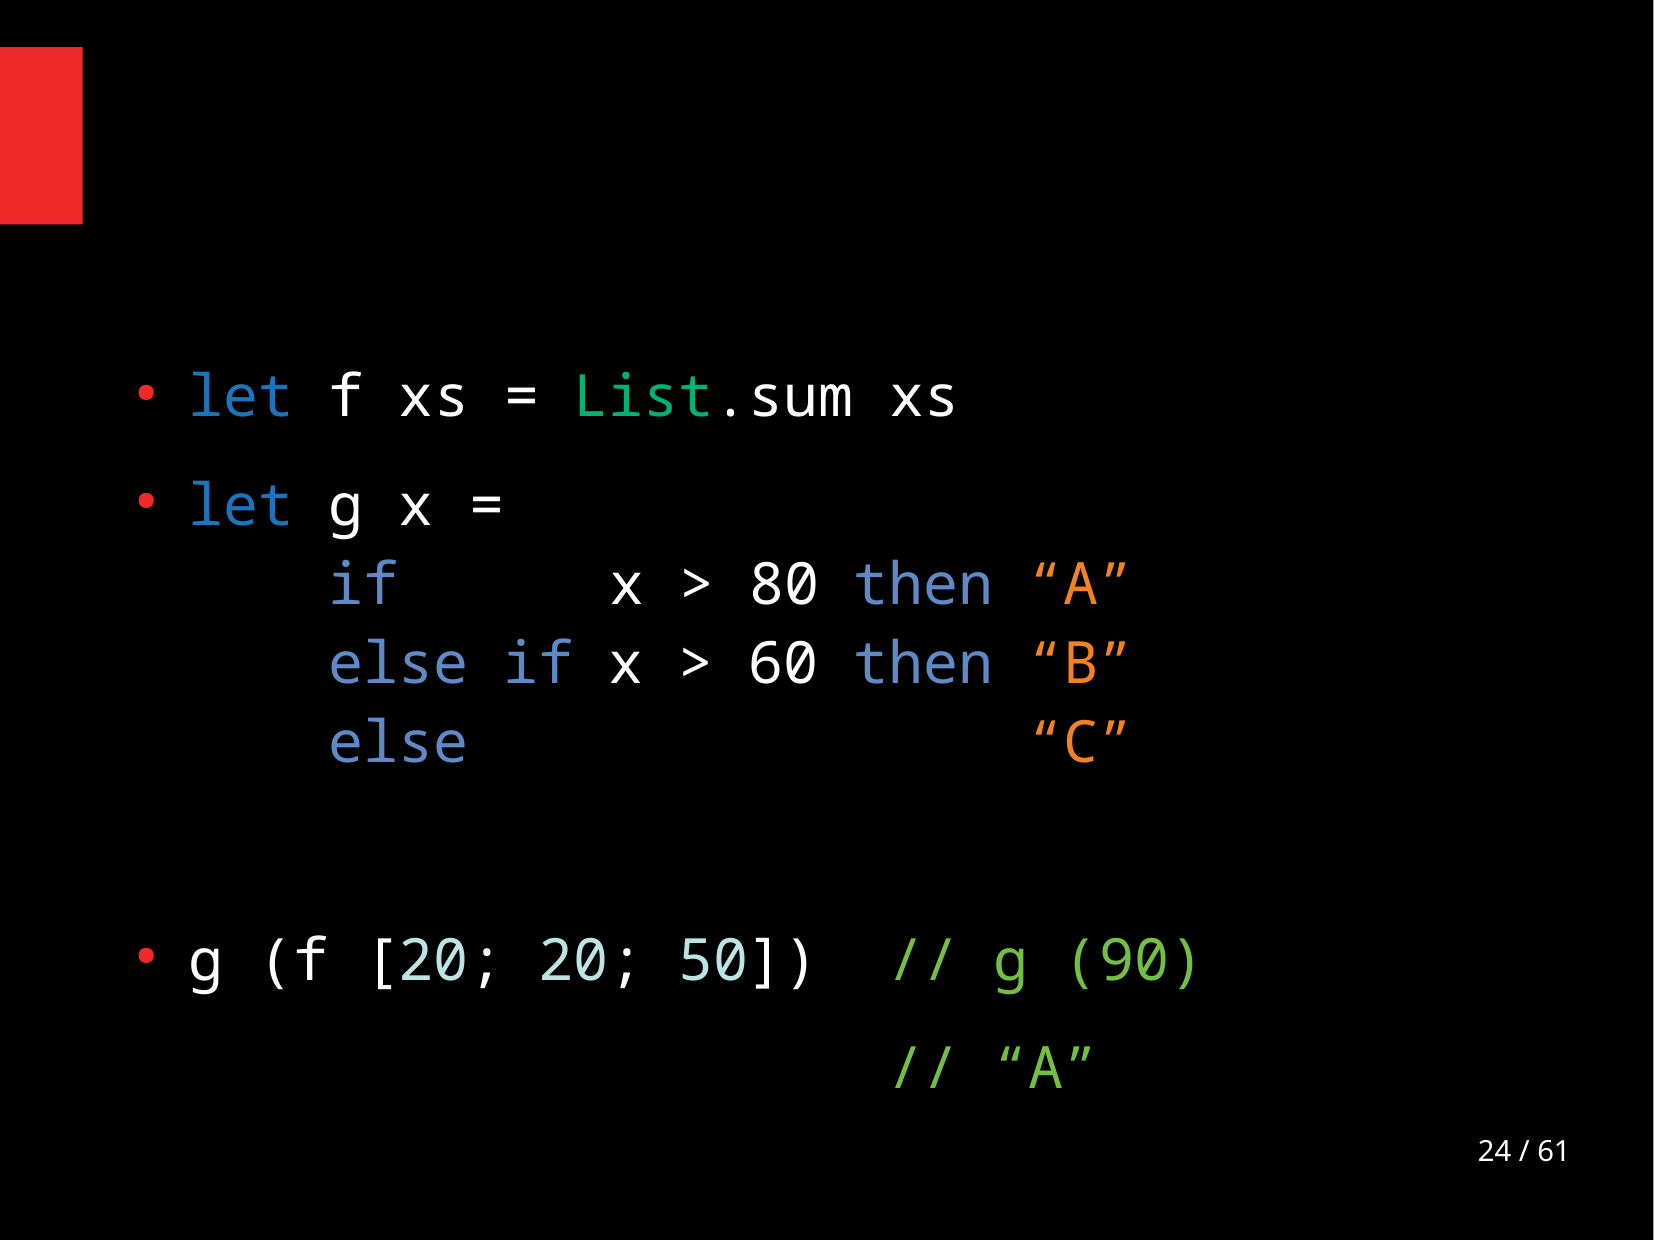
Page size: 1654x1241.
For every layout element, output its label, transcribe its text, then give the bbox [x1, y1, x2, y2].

list let f xs = List.sum xs let g x = if x > 80 then “A” else if x > 60 then “B” else “C” g (f [20; 20; 50]) // g (90) // “A” [118, 354, 1536, 1074]
